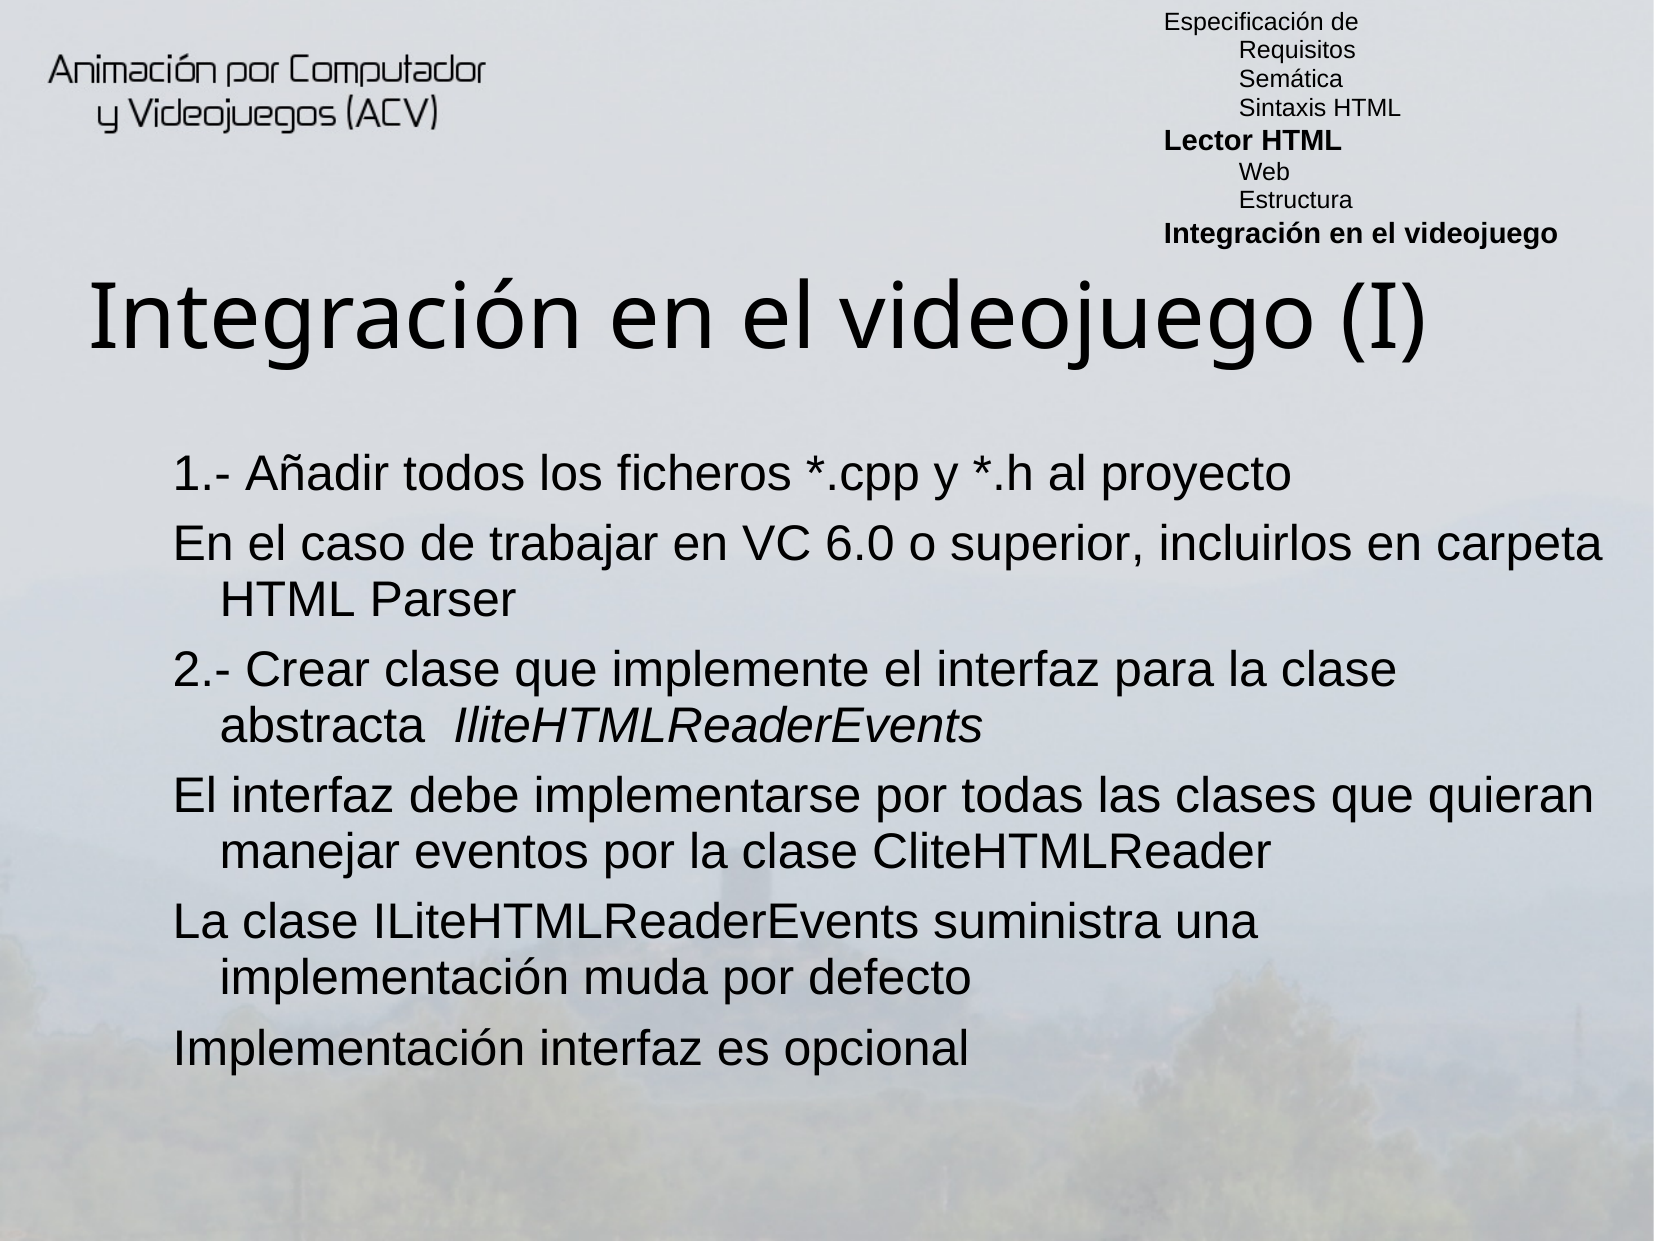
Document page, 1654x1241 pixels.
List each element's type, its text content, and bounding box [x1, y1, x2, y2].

title Integración en el videojuego (I) [83, 216, 1434, 410]
picture [0, 0, 1654, 1241]
list 1.- Añadir todos los ficheros *.cpp y *.h al proyecto En el caso de trabajar en VC 6.0 o superior, incluirlos en carpeta HTML Parser 2.- Crear clase que implemente el interfaz para la clase abstracta IliteHTMLReaderEvents El interfaz debe implementarse por todas las clases que quieran manejar eventos por la clase CliteHTMLReader La clase ILiteHTMLReaderEvents suministra una implementación muda por defecto Implementación interfaz es opcional [82, 358, 1628, 1158]
text_box Especificación de Requisitos Semática Sintaxis HTML Lector HTML Web Estructura Integración en el videojuego [1074, 0, 1653, 326]
